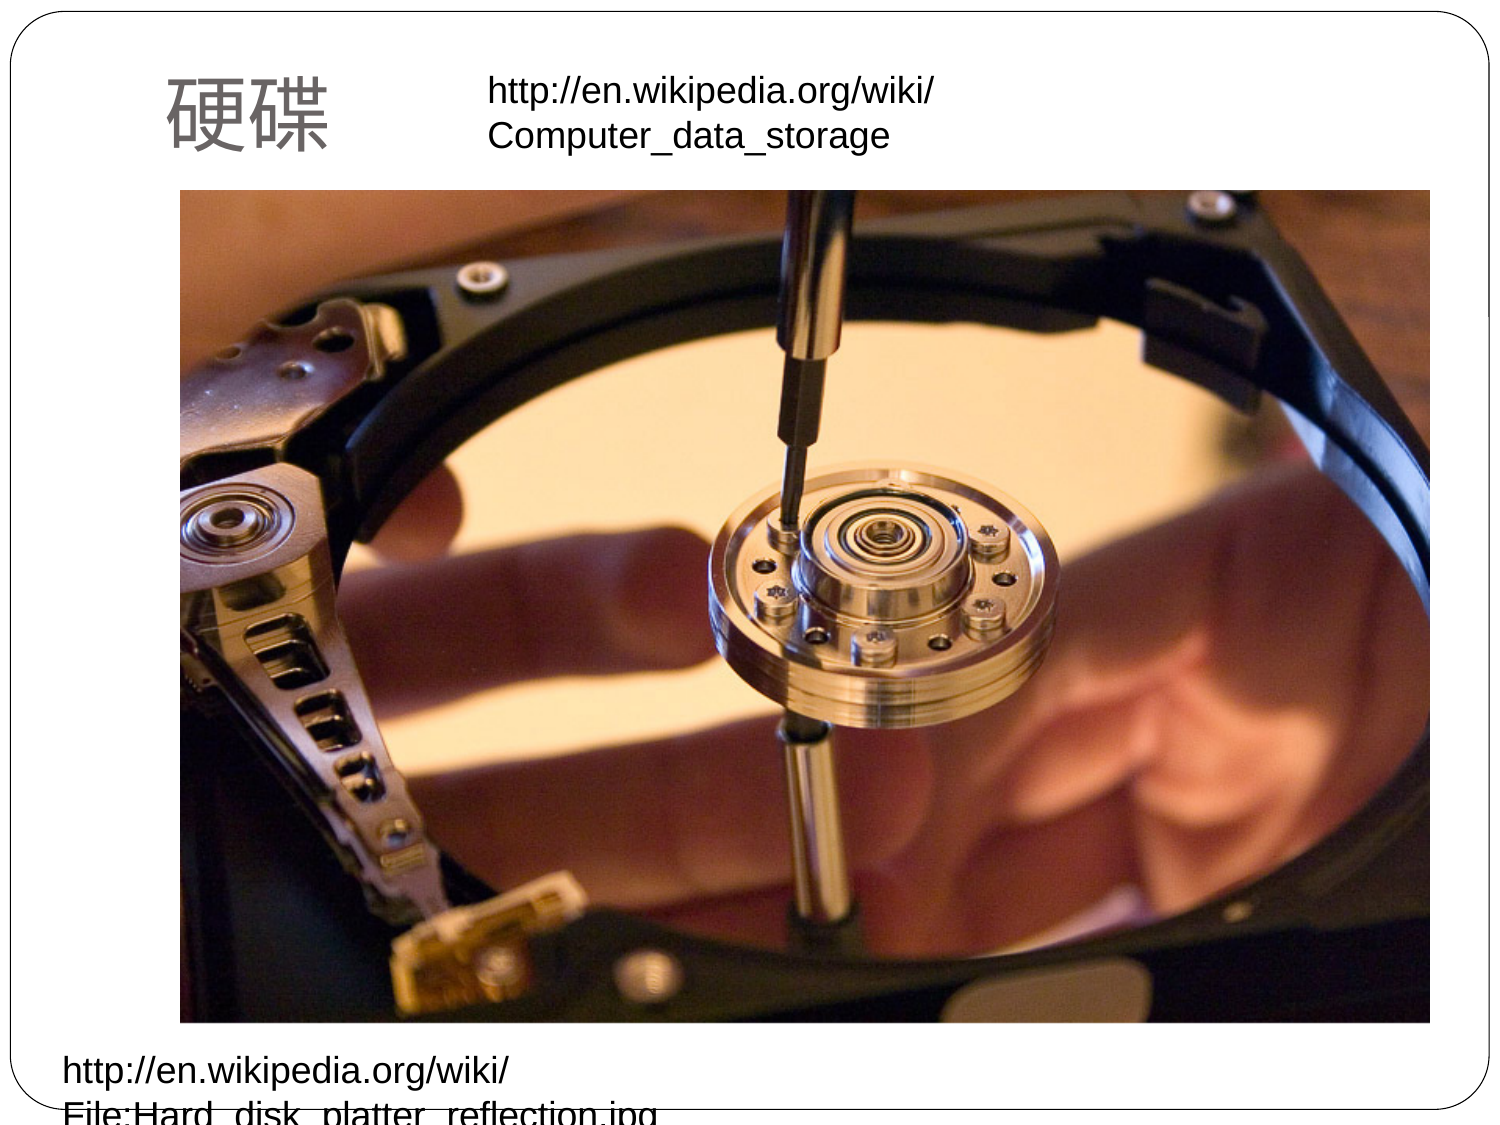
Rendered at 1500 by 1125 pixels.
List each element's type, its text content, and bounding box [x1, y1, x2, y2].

picture [180, 190, 1430, 1028]
text_box http://en.wikipedia.org/wiki/File:Hard_disk_platter_reflection.jpg [47, 1038, 1120, 1099]
title 硬碟 [150, 9, 1426, 178]
text_box http://en.wikipedia.org/wiki/Computer_data_storage [472, 59, 1352, 119]
